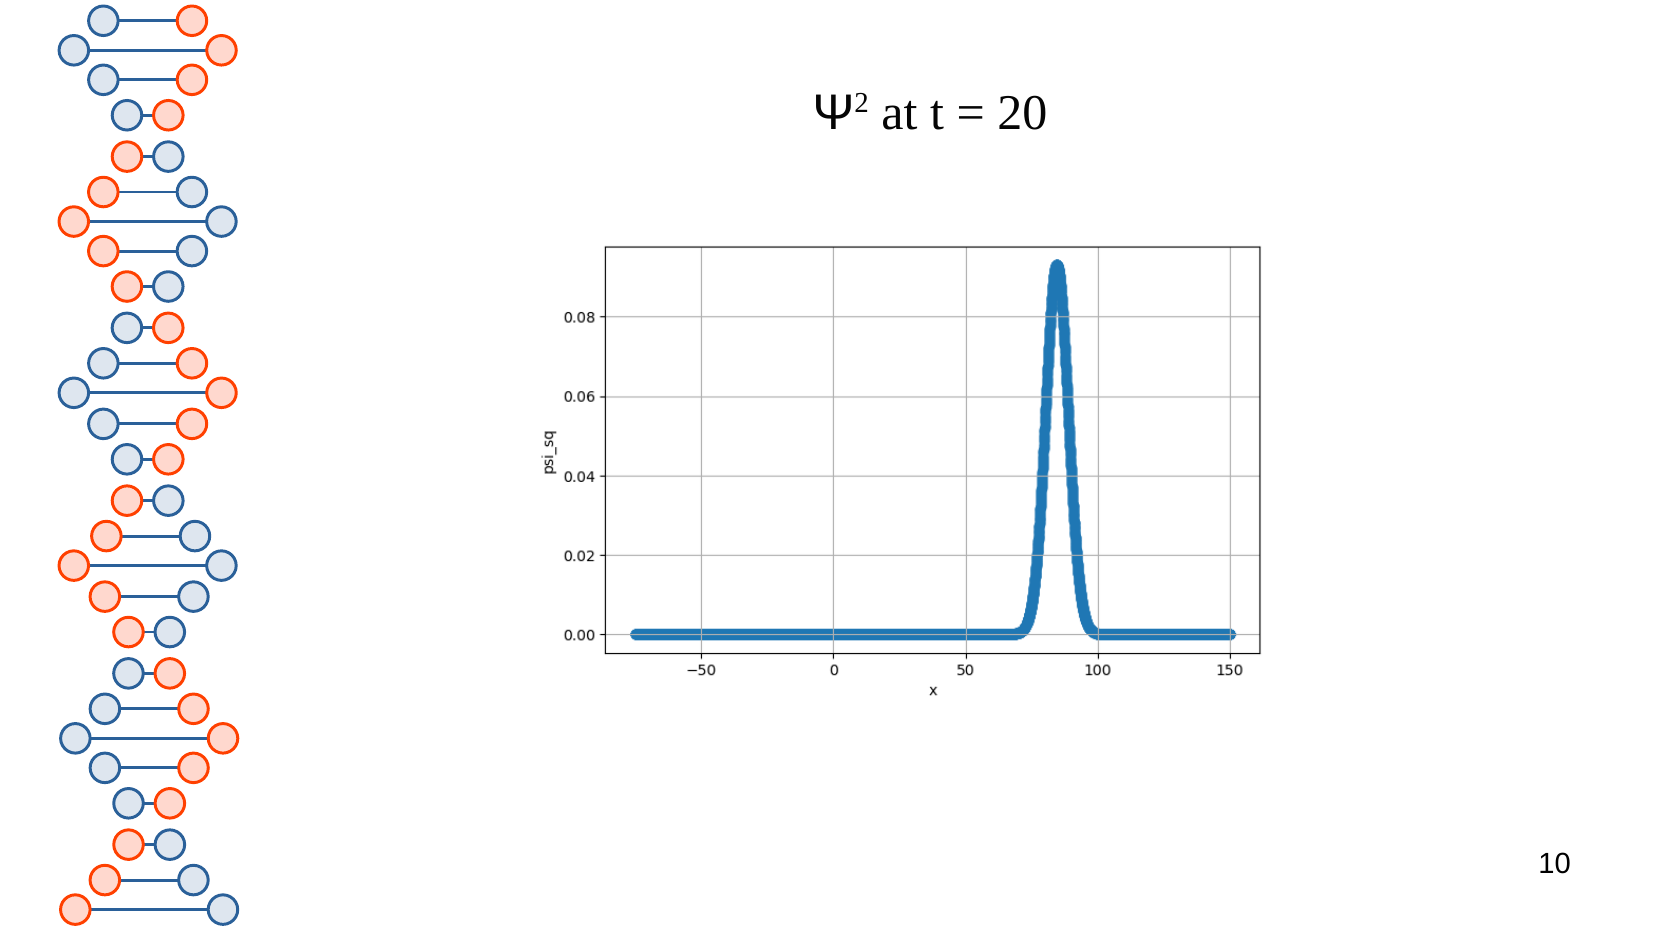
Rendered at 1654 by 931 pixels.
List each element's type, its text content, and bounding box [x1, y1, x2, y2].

picture [531, 236, 1270, 709]
title Ψ2 at t = 20 [265, 35, 1595, 189]
